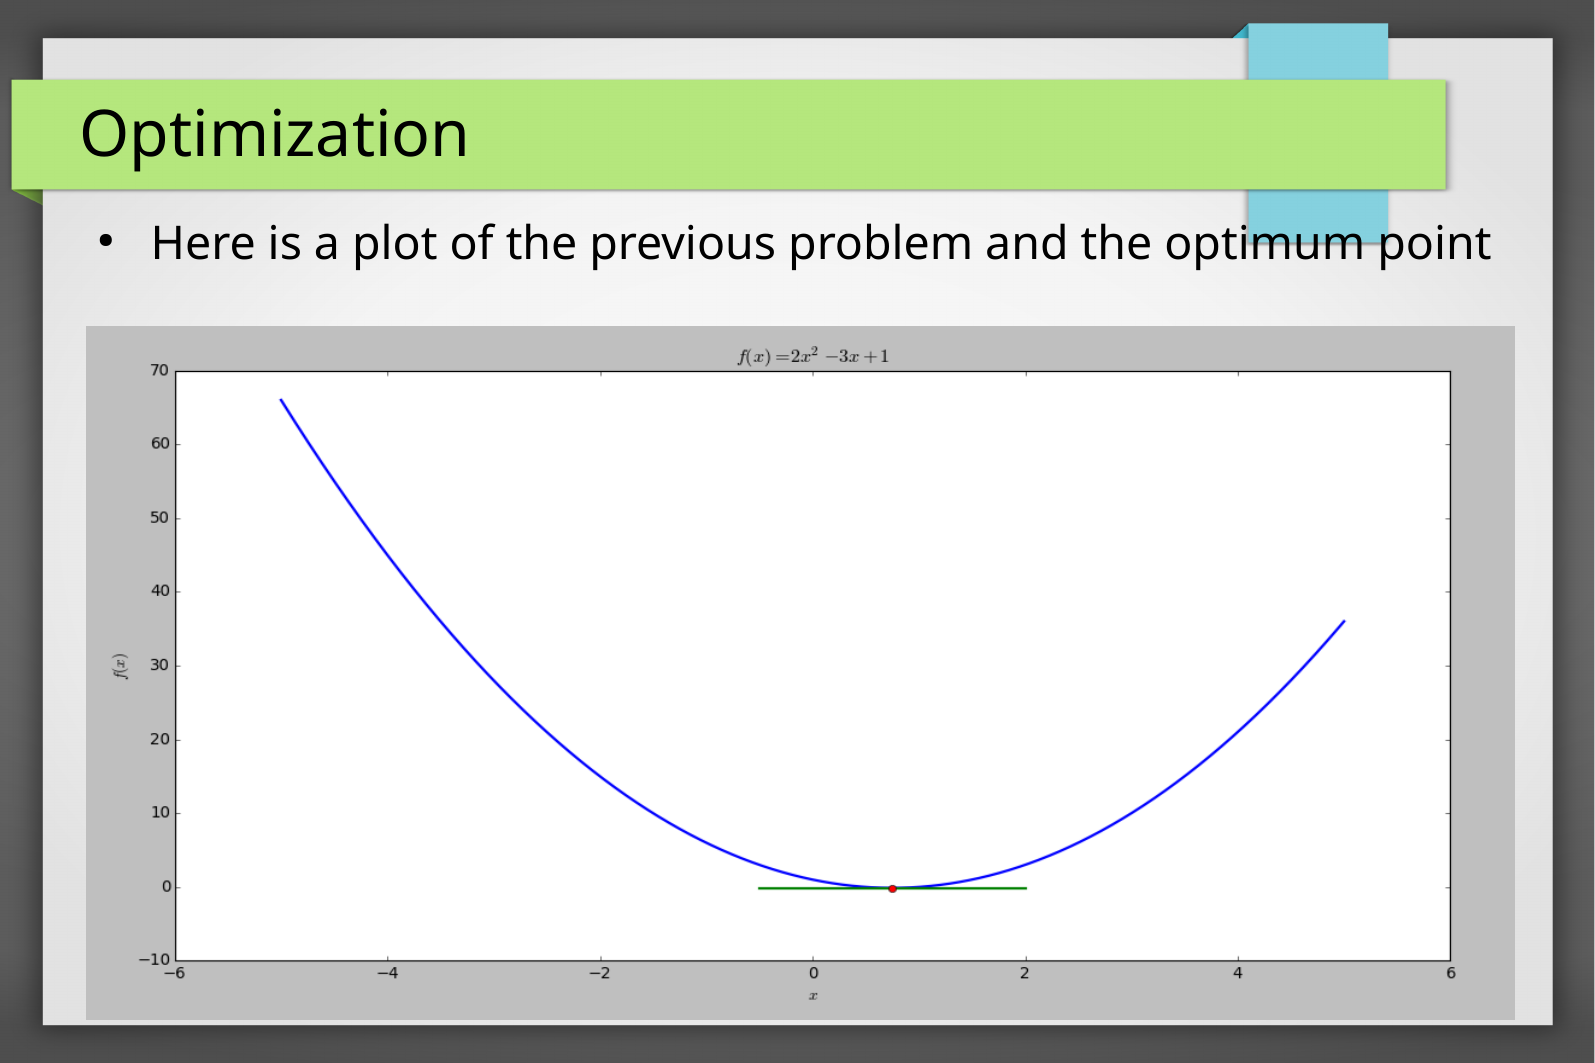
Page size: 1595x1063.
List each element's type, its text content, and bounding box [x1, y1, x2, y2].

list Here is a plot of the previous problem and the optimum point [79, 210, 1515, 301]
title Optimization [79, 78, 1219, 185]
picture [0, 0, 1595, 1063]
